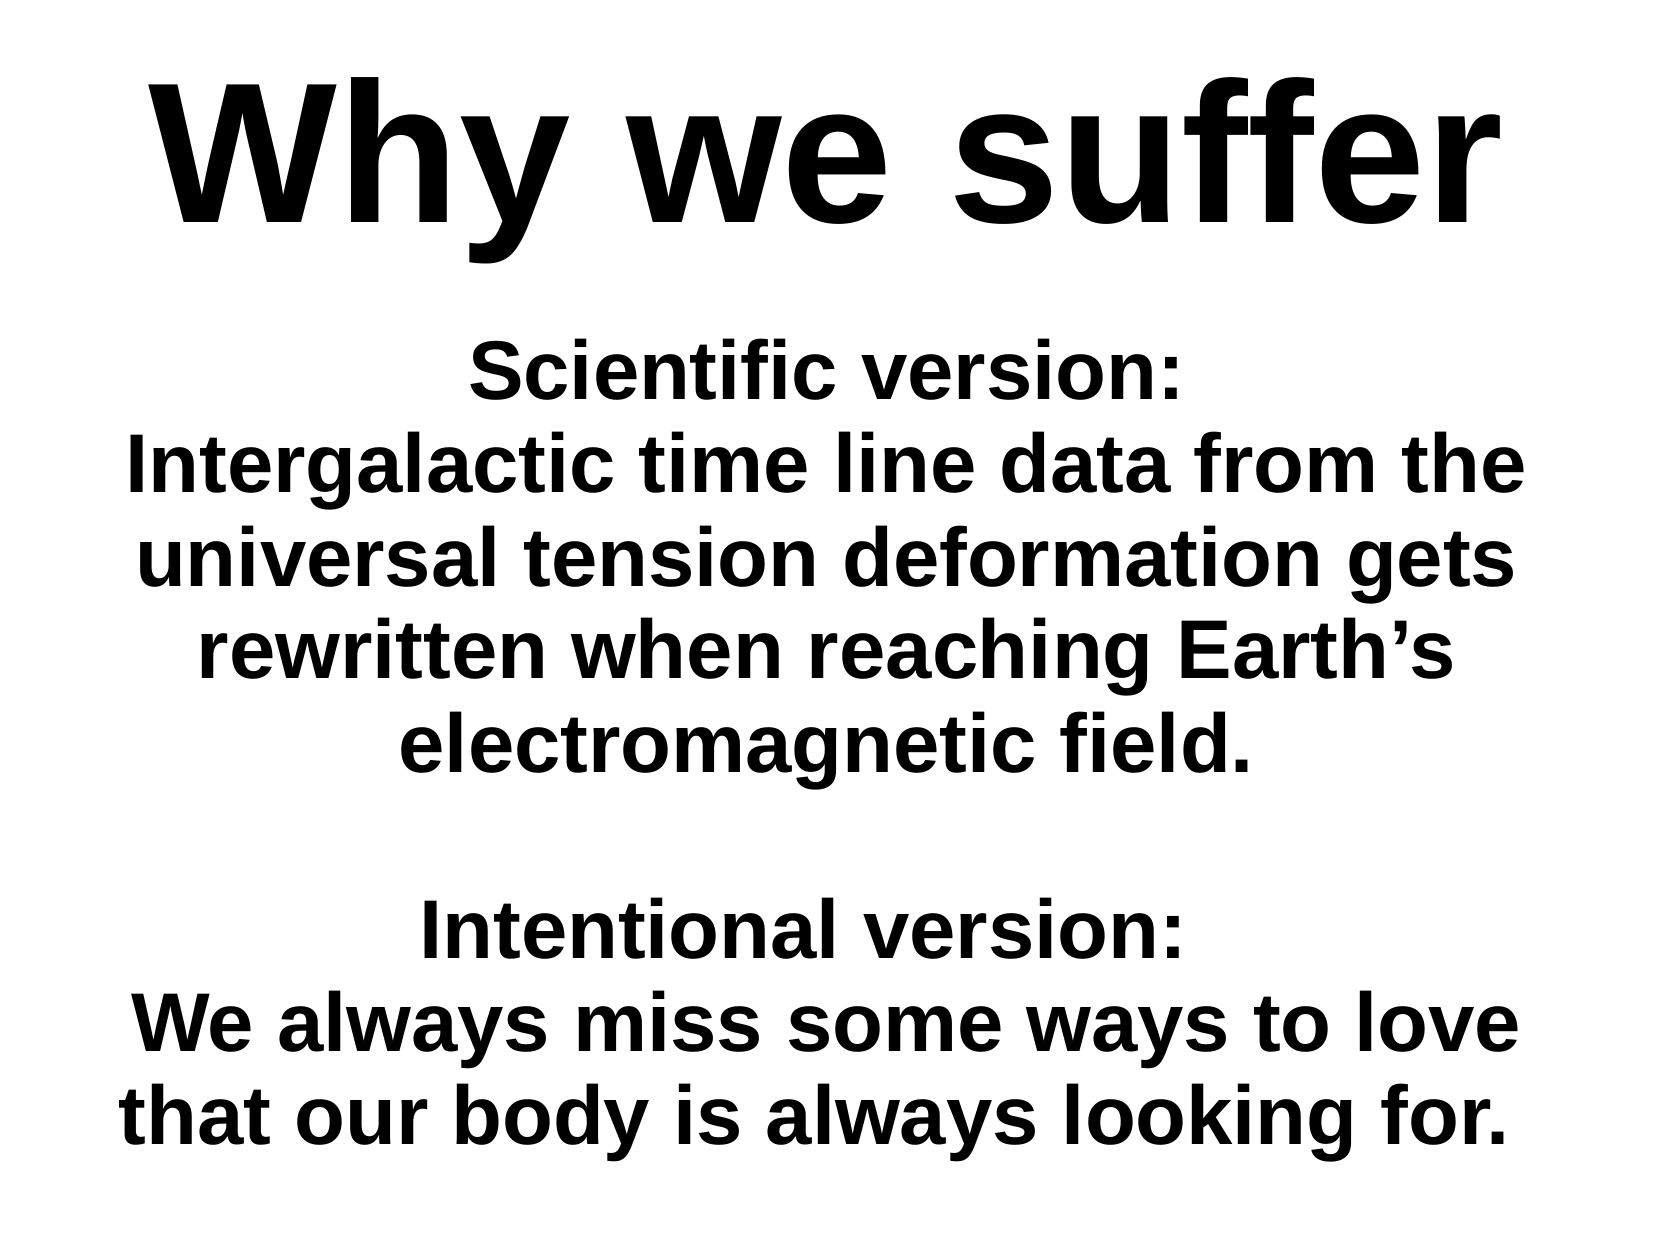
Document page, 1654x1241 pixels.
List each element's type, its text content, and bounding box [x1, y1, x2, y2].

subtitle Scientific version: Intergalactic time line data from the universal tension deformation gets rewritten when reaching Earth’s electromagnetic field. Intentional version: We always miss some ways to love that our body is always looking for. [82, 0, 1571, 1241]
